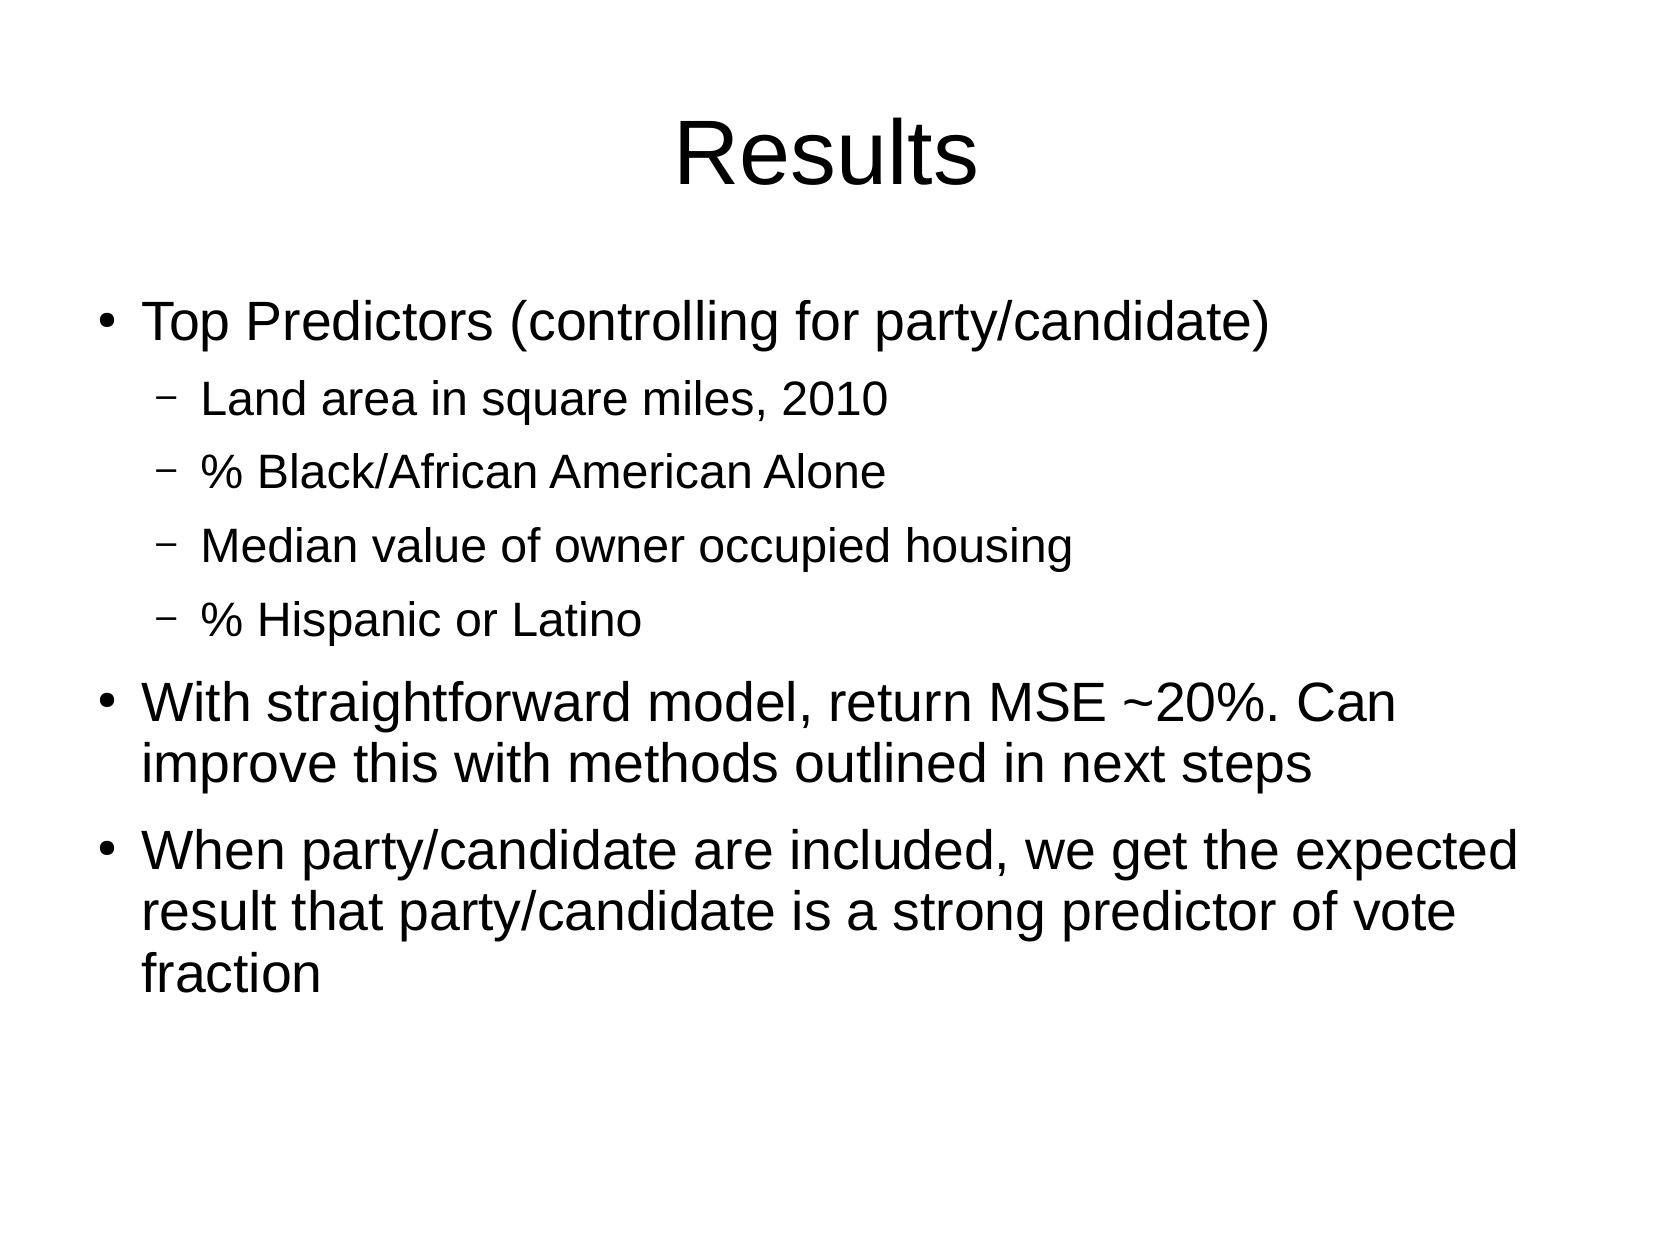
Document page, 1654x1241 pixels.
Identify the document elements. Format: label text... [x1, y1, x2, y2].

list Top Predictors (controlling for party/candidate) Land area in square miles, 2010 % Black/African American Alone Median value of owner occupied housing % Hispanic or Latino With straightforward model, return MSE ~20%. Can improve this with methods outlined in next steps When party/candidate are included, we get the expected result that party/candidate is a strong predictor of vote fraction [82, 290, 1571, 1010]
title Results [82, 49, 1571, 257]
